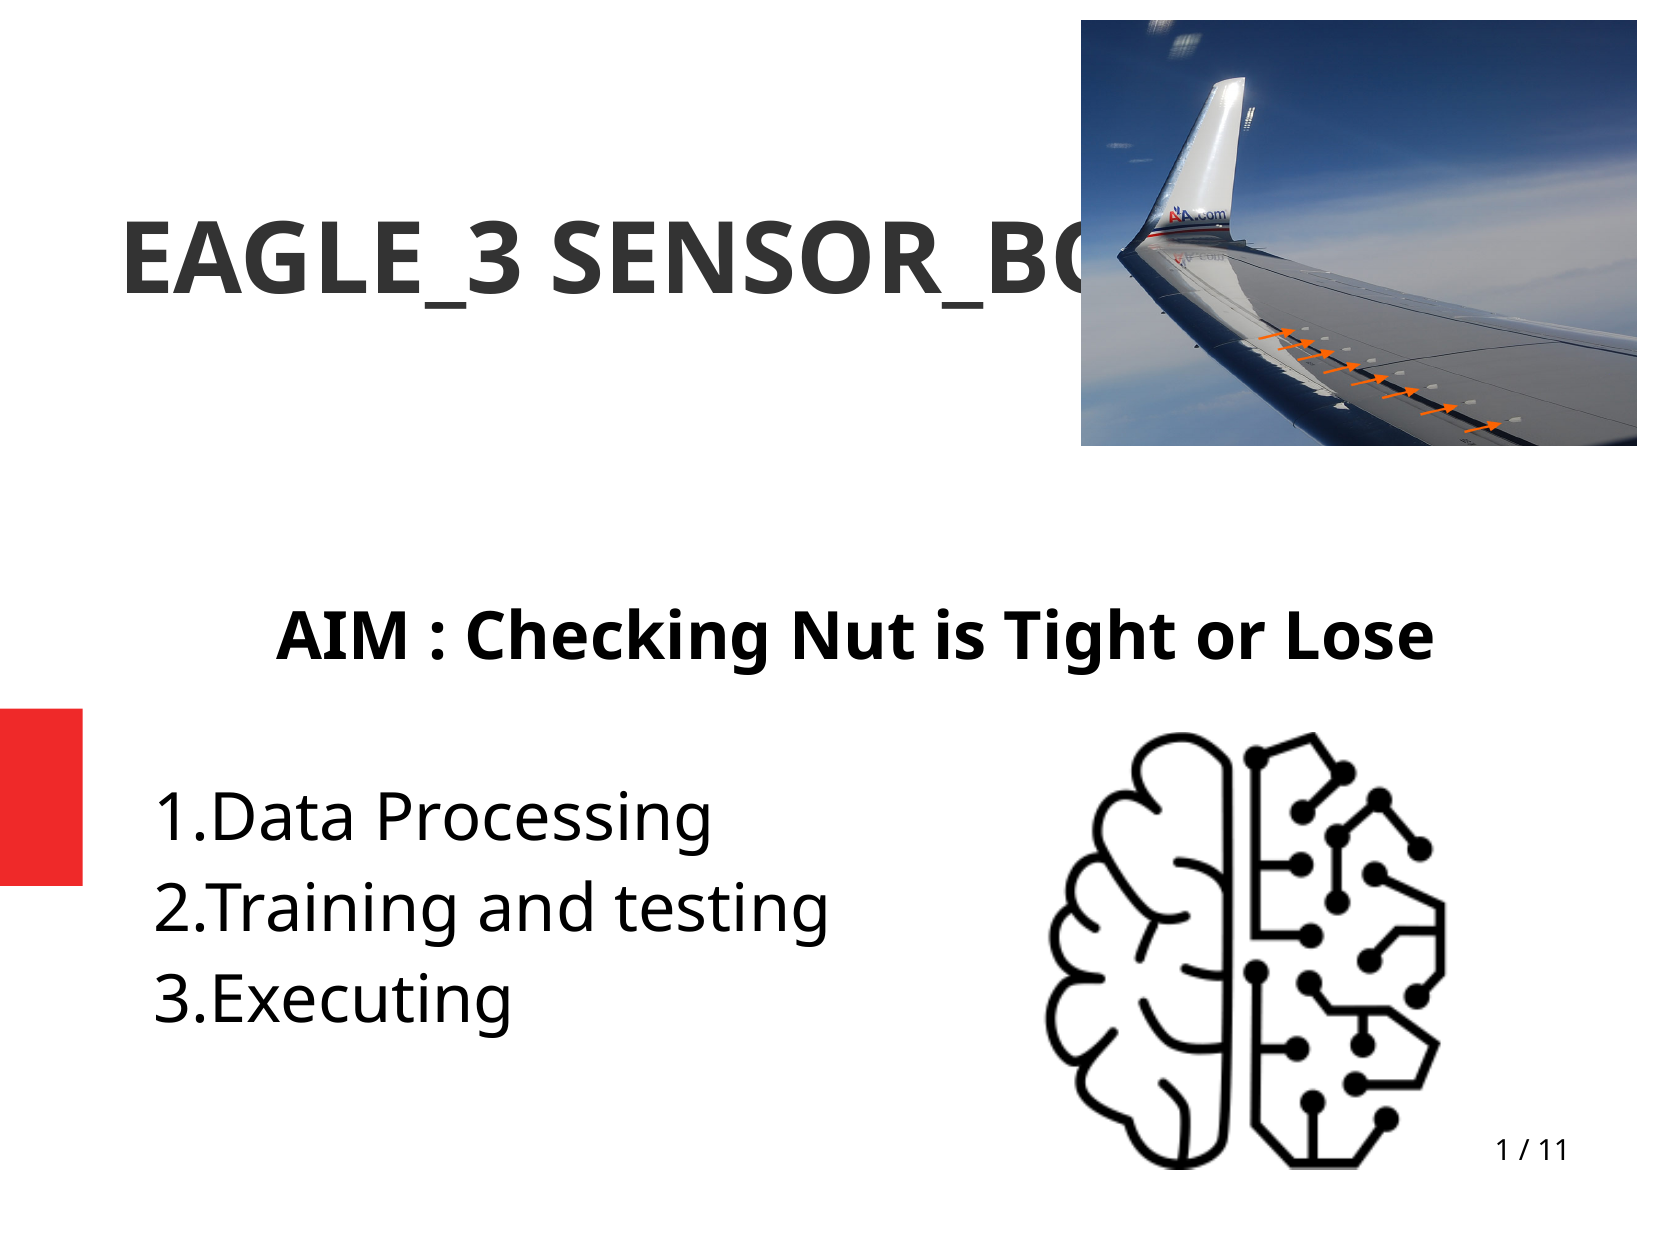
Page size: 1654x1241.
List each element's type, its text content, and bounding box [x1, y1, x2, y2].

picture [1027, 732, 1465, 1170]
picture [1081, 20, 1637, 447]
title EAGLE_3 SENSOR_BOARD [118, 118, 1081, 391]
subtitle AIM : Checking Nut is Tight or Lose 1.Data Processing 2.Training and testing 3.Executing [153, 437, 1560, 1193]
